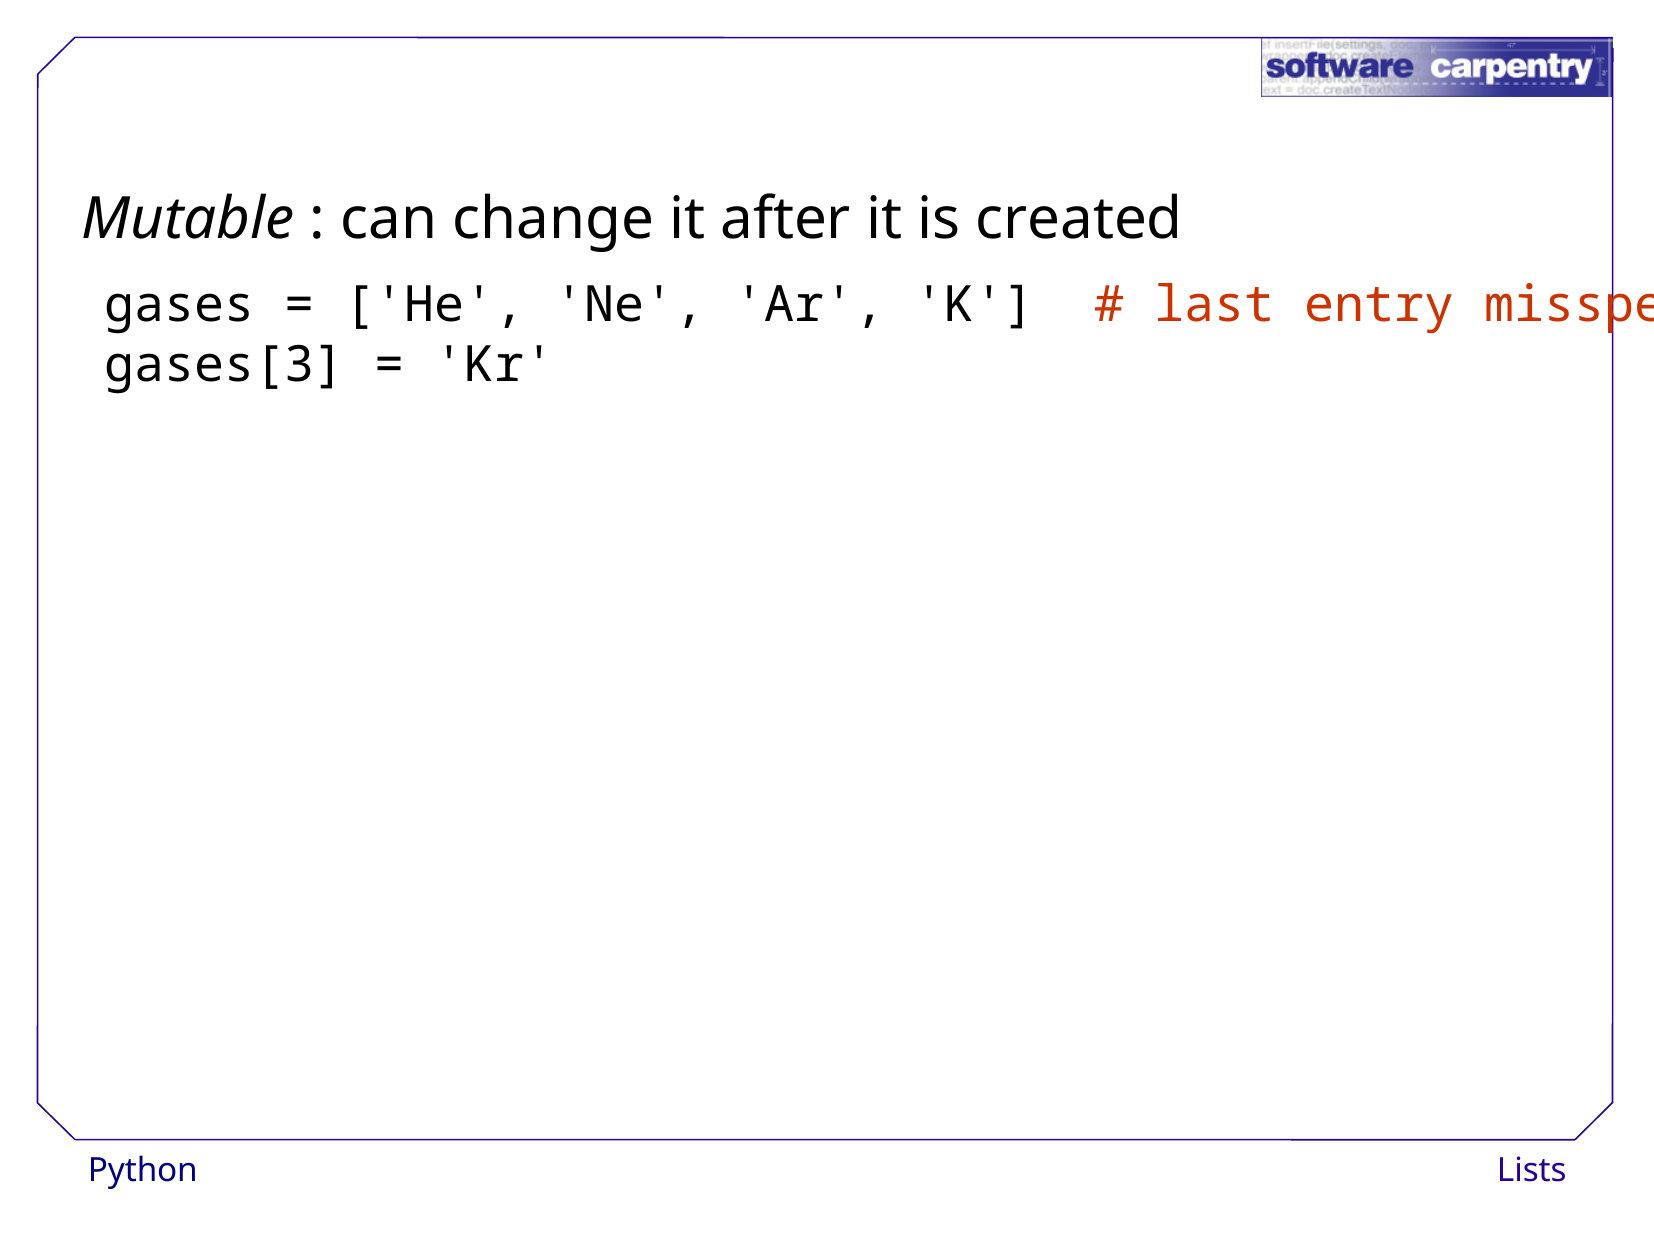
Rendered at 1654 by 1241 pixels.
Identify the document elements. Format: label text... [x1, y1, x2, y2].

text_box Mutable : can change it after it is created [67, 138, 1348, 259]
text_box gases = ['He', 'Ne', 'Ar', 'K'] # last entry misspelled gases[3] = 'Kr' [89, 263, 1512, 529]
picture [1261, 39, 1613, 97]
